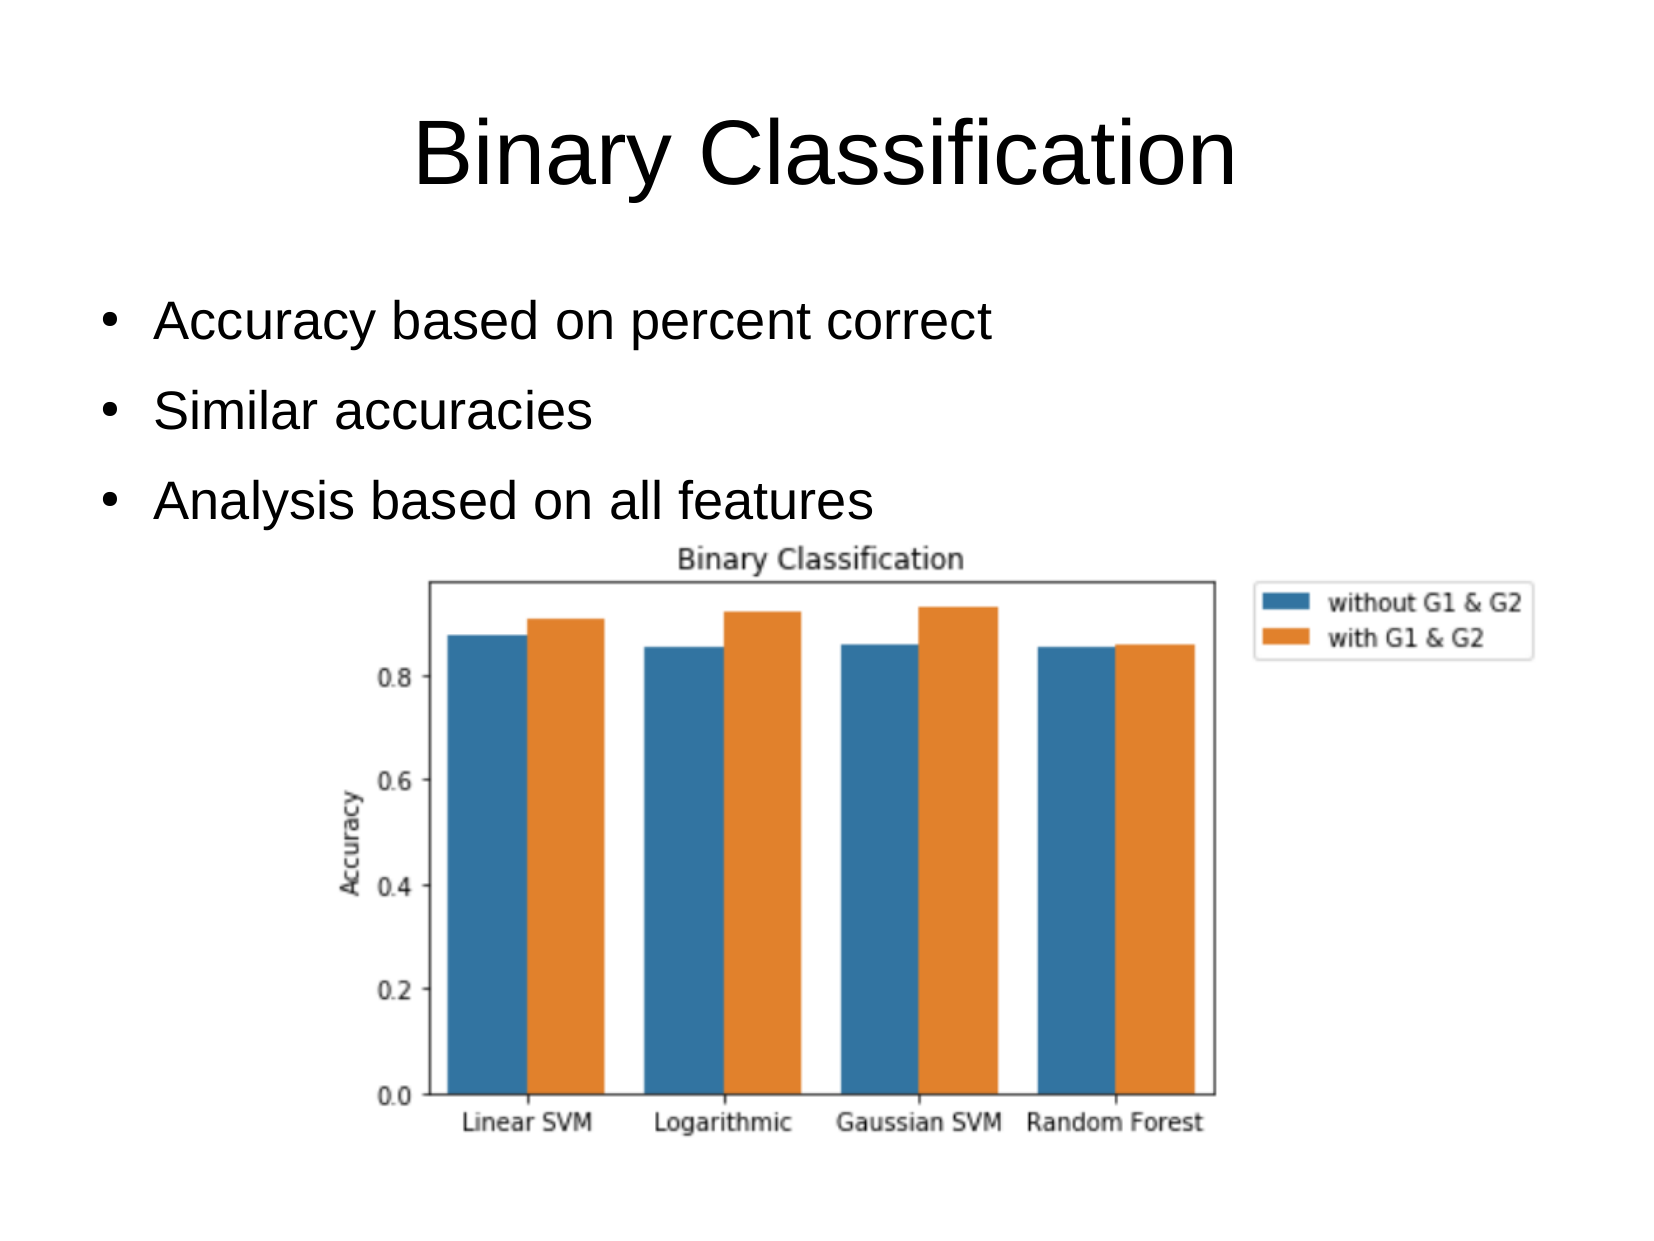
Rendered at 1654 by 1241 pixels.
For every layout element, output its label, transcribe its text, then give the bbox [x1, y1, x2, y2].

title Binary Classification [82, 49, 1571, 257]
picture [315, 539, 1551, 1150]
list Accuracy based on percent correct Similar accuracies Analysis based on all features [82, 290, 1571, 1010]
